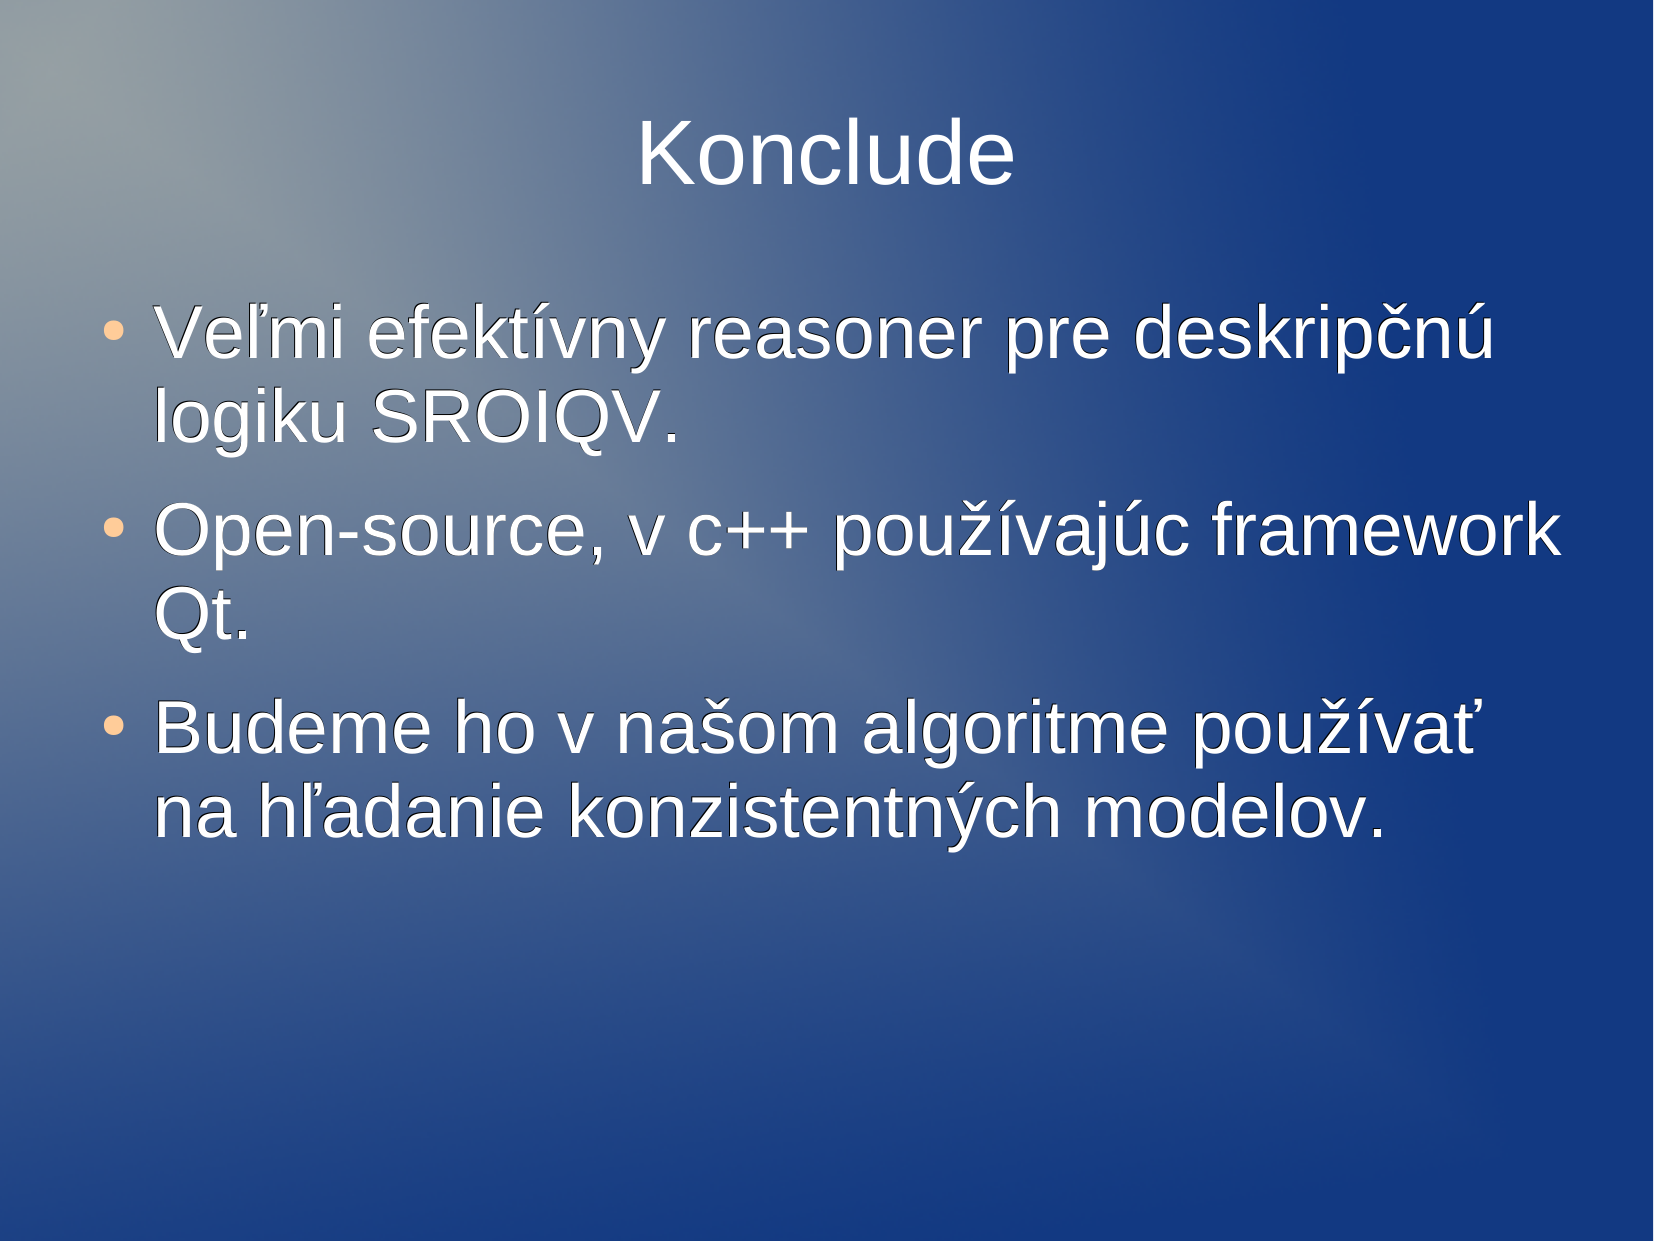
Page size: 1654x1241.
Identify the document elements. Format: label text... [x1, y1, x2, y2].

title Konclude [82, 49, 1571, 257]
picture [0, 0, 1654, 1241]
list Veľmi efektívny reasoner pre deskripčnú logiku SROIQV. Open-source, v c++ používajúc framework Qt. Budeme ho v našom algoritme používať na hľadanie konzistentných modelov. [82, 290, 1571, 1109]
